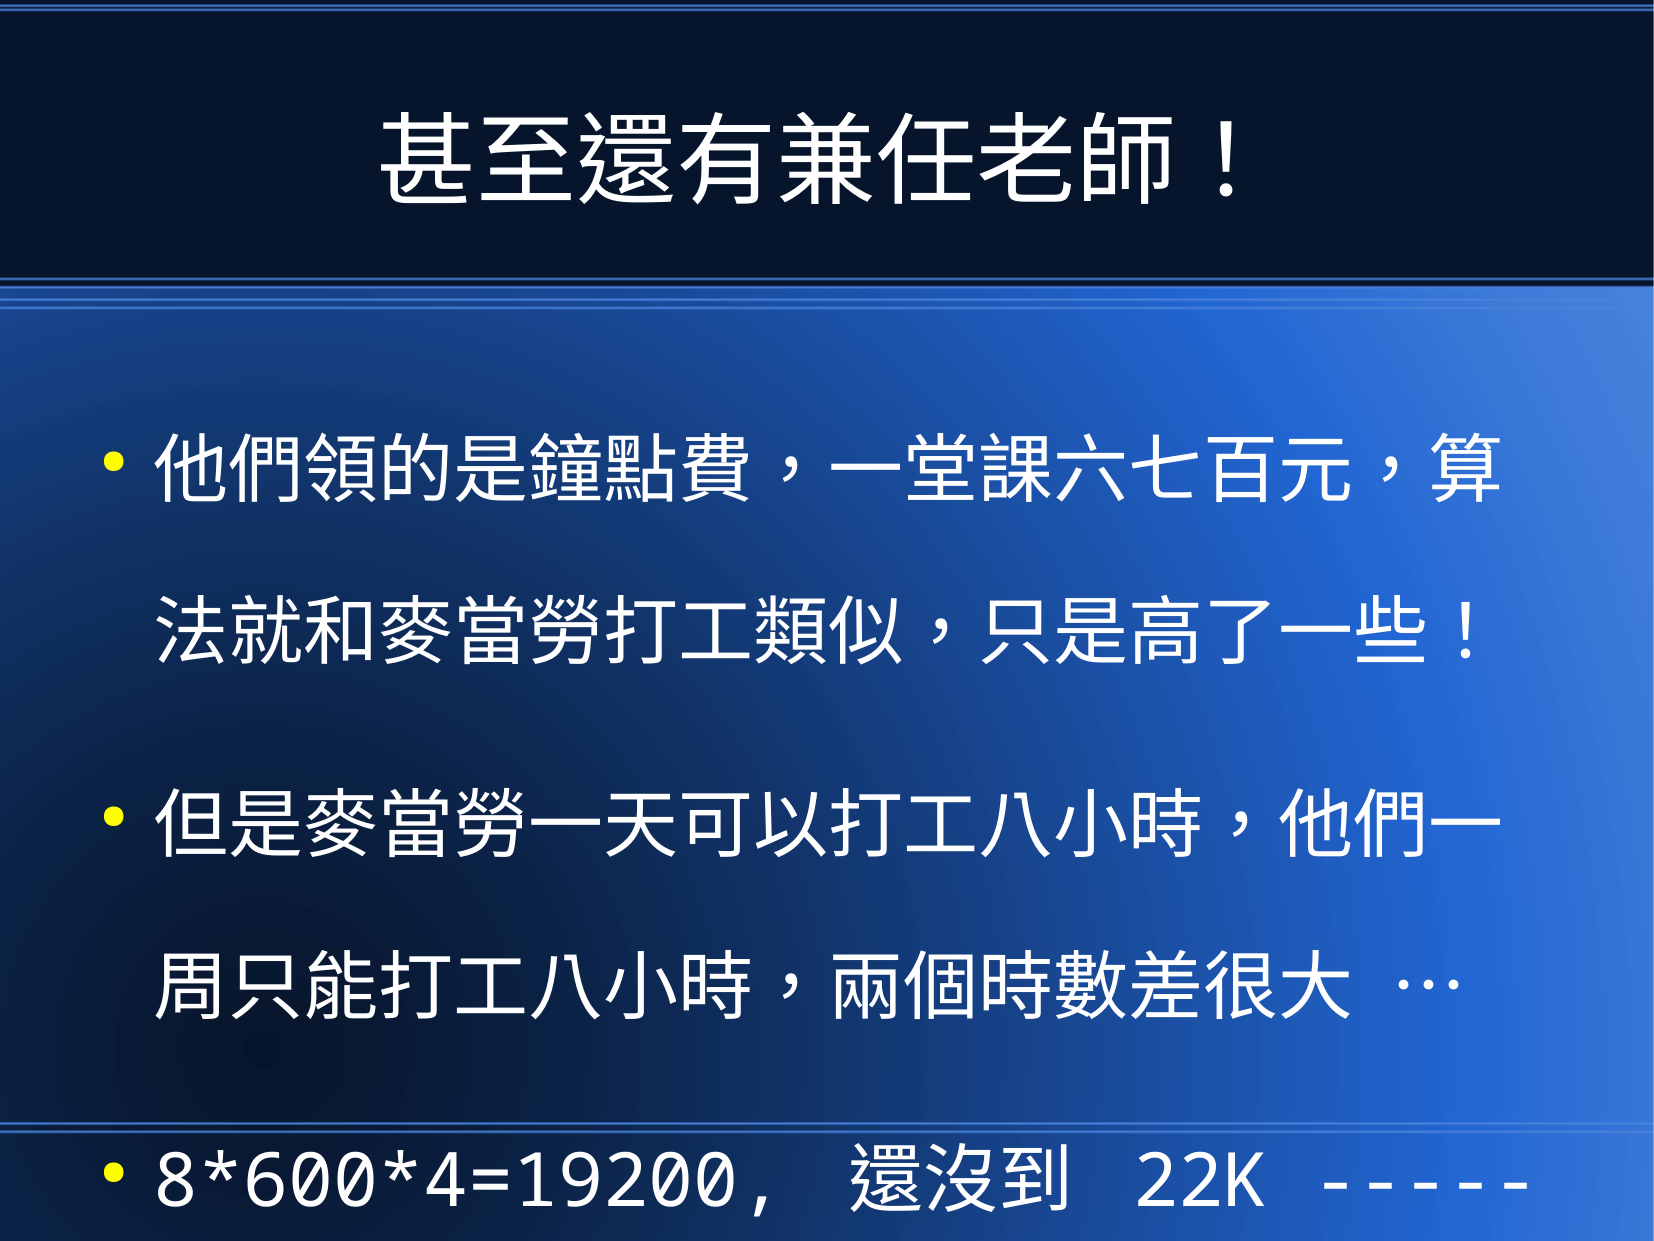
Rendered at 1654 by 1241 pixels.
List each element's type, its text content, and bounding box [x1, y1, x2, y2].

picture [0, 0, 1654, 1241]
list 他們領的是鐘點費，一堂課六七百元，算法就和麥當勞打工類似，只是高了一些！ 但是麥當勞一天可以打工八小時，他們一周只能打工八小時，兩個時數差很大 … 8*600*4=19200, 還沒到 22K ----- XD [82, 355, 1571, 1241]
title 甚至還有兼任老師！ [82, 49, 1571, 257]
